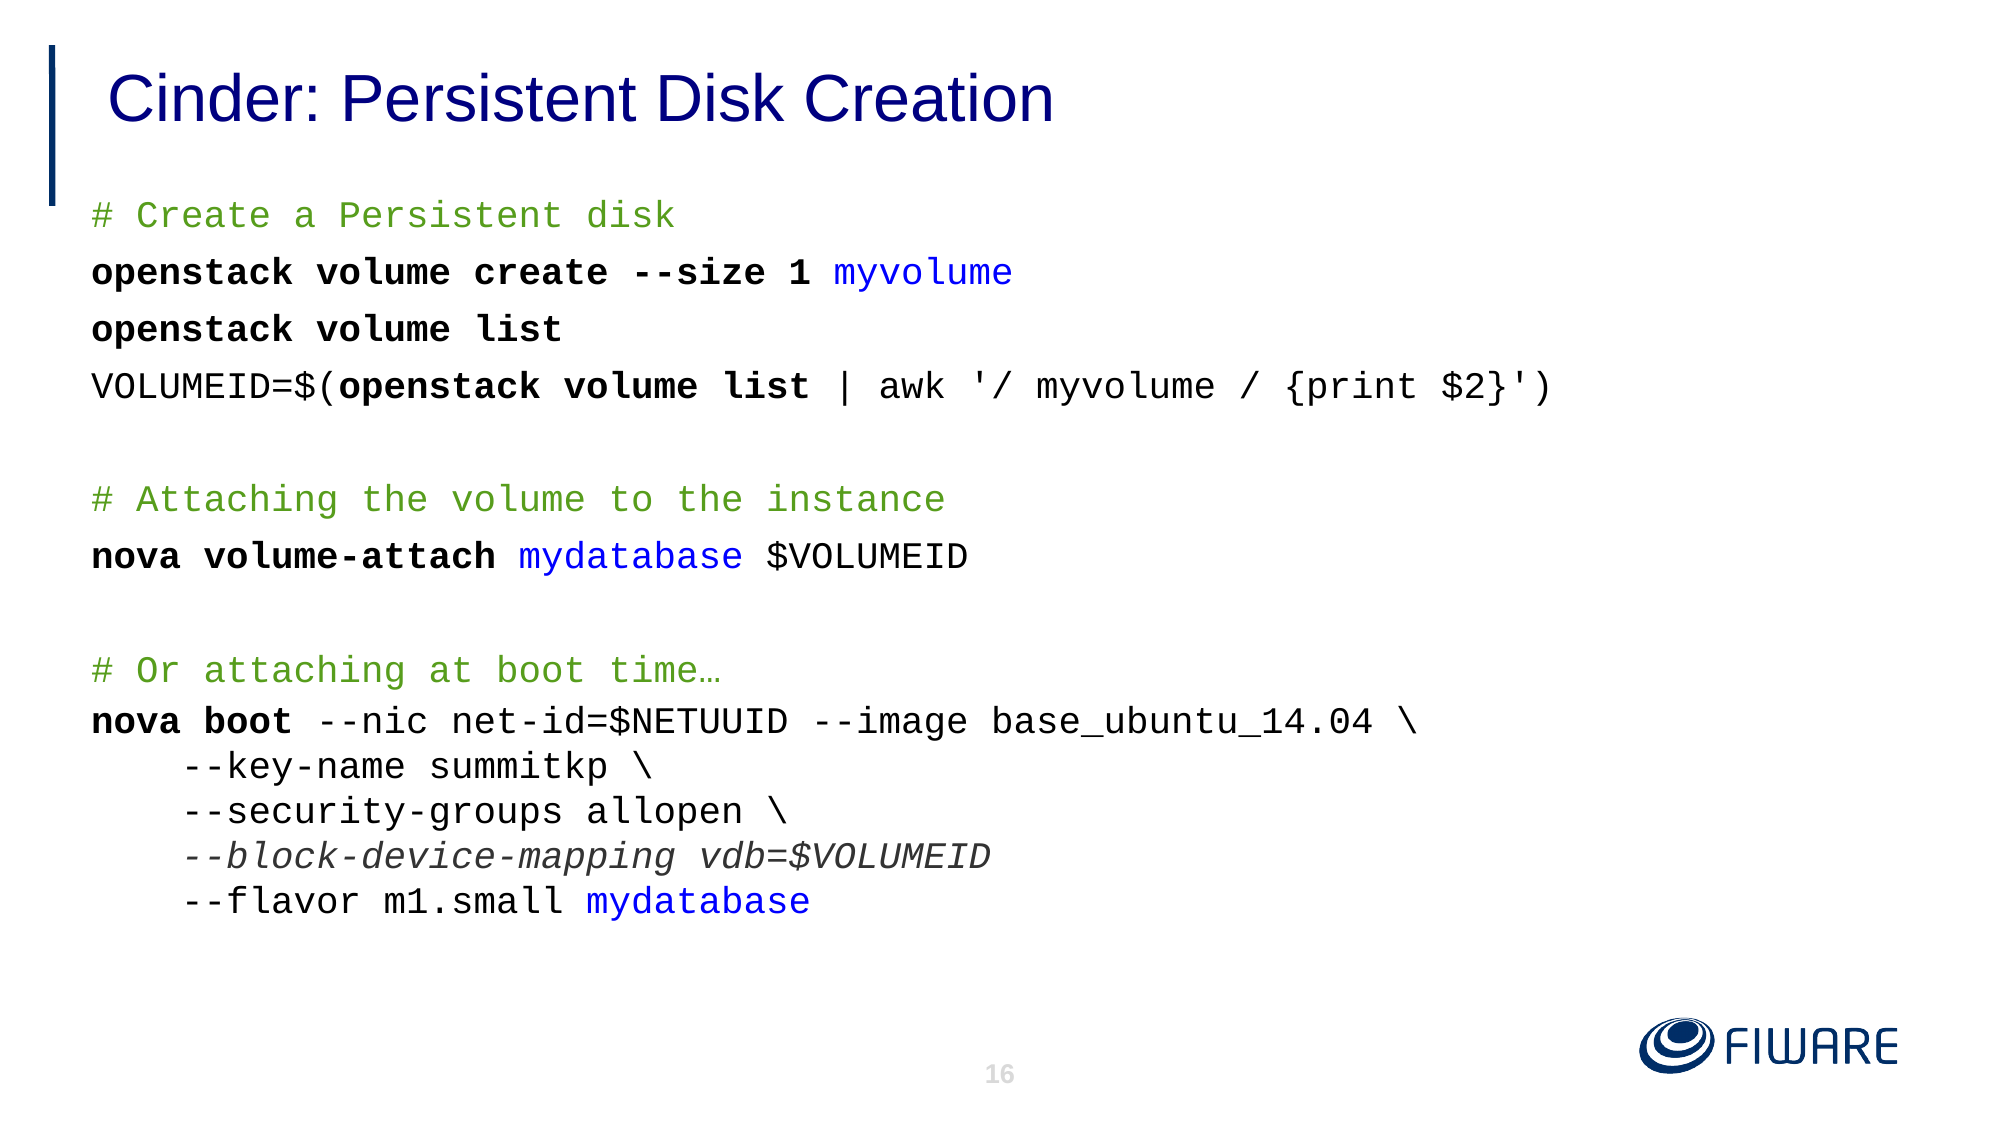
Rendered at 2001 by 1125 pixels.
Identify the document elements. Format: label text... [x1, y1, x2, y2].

slide_number <number> [887, 1042, 1113, 1103]
picture [1635, 1012, 1905, 1077]
title Cinder: Persistent Disk Creation [92, 47, 1704, 189]
text_box # Create a Persistent disk openstack volume create --size 1 myvolume openstack volume list VOLUMEID=$(openstack volume list | awk '/ myvolume / {print $2}') # Attaching the volume to the instance nova volume-attach mydatabase $VOLUMEID # Or attaching at boot time… nova boot --nic net-id=$NETUUID --image base_ubuntu_14.04 \ --key-name summitkp \ --security-groups allopen \ --block-device-mapping vdb=$VOLUMEID --flavor m1.small mydatabase [76, 183, 1902, 980]
